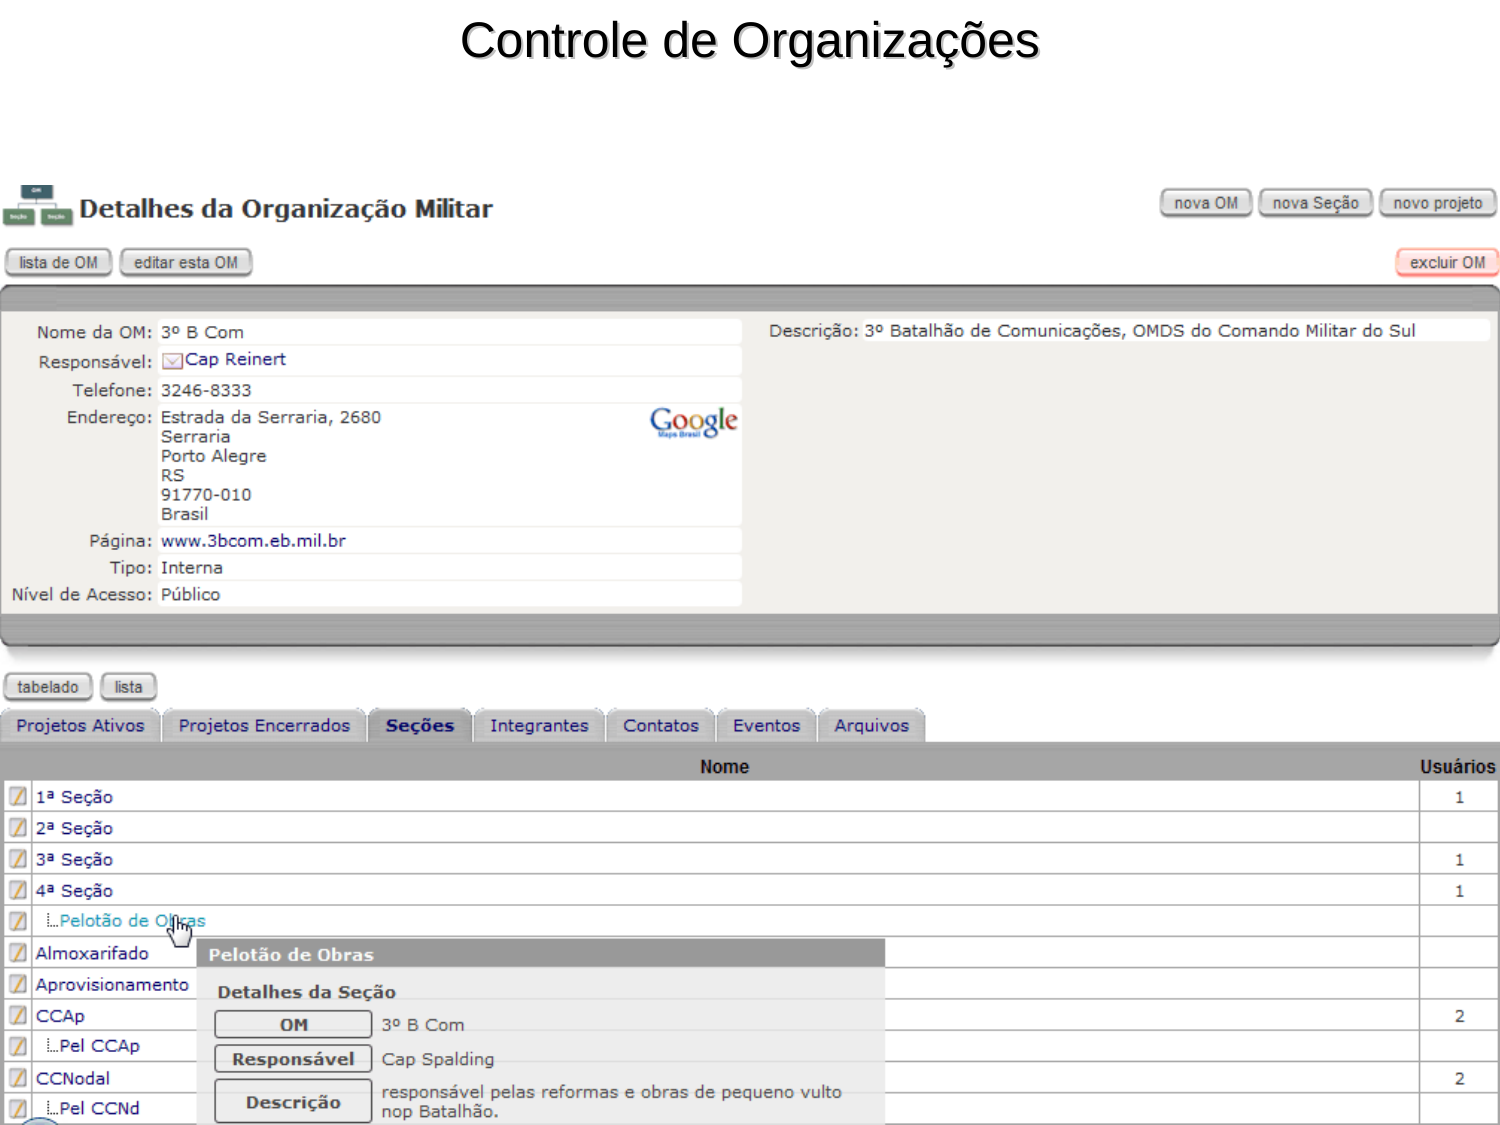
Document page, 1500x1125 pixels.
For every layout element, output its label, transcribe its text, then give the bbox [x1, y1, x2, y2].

picture [0, 185, 1500, 1125]
text_box Controle de Organizações [0, 0, 1500, 76]
